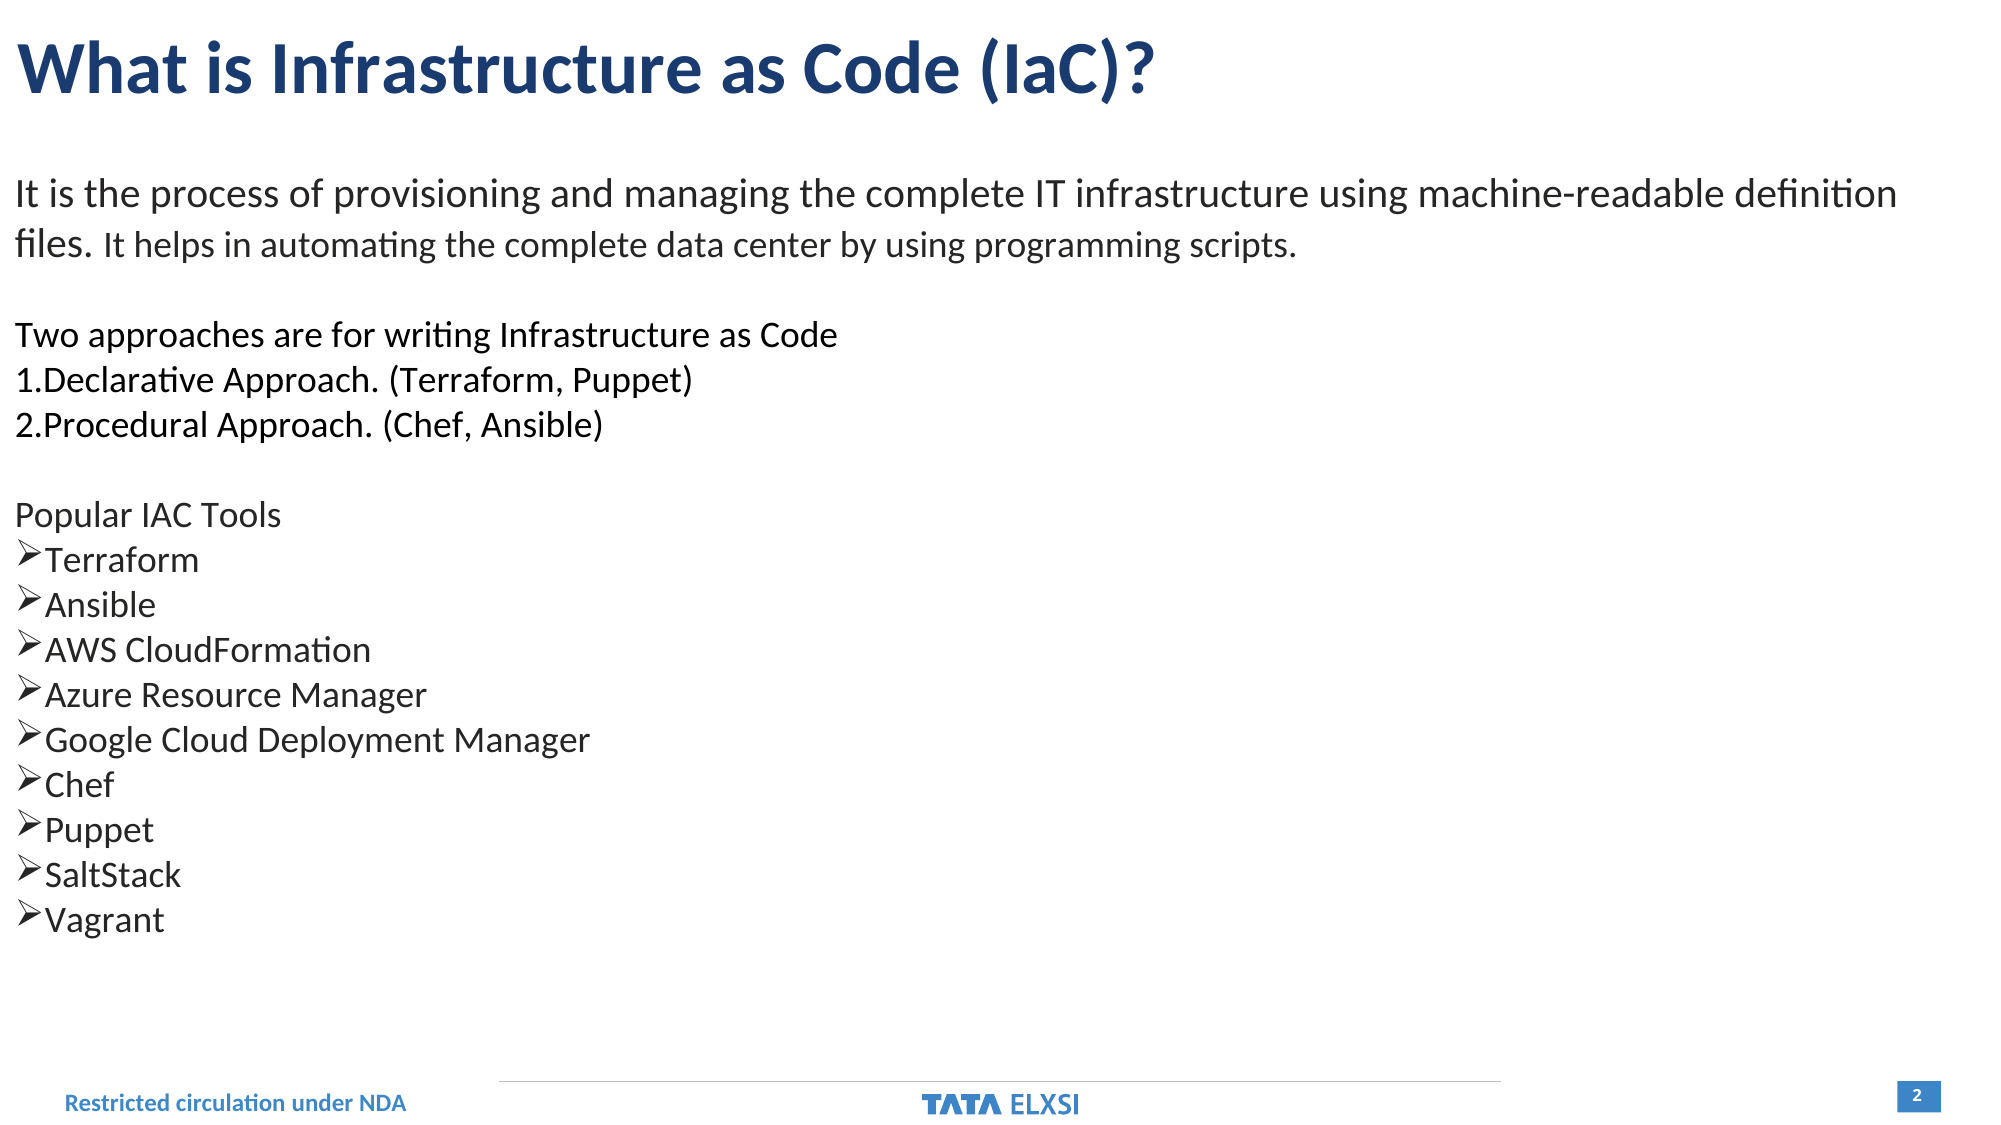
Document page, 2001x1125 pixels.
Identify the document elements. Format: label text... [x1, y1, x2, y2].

text_box It is the process of provisioning and managing the complete IT infrastructure using machine-readable definition files. It helps in automating the complete data center by using programming scripts. Two approaches are for writing Infrastructure as Code Declarative Approach. (Terraform, Puppet) Procedural Approach. (Chef, Ansible) Popular IAC Tools Terraform Ansible AWS CloudFormation Azure Resource Manager Google Cloud Deployment Manager Chef Puppet SaltStack Vagrant [0, 157, 1959, 1125]
title What is Infrastructure as Code (IaC)? [0, 29, 1832, 128]
